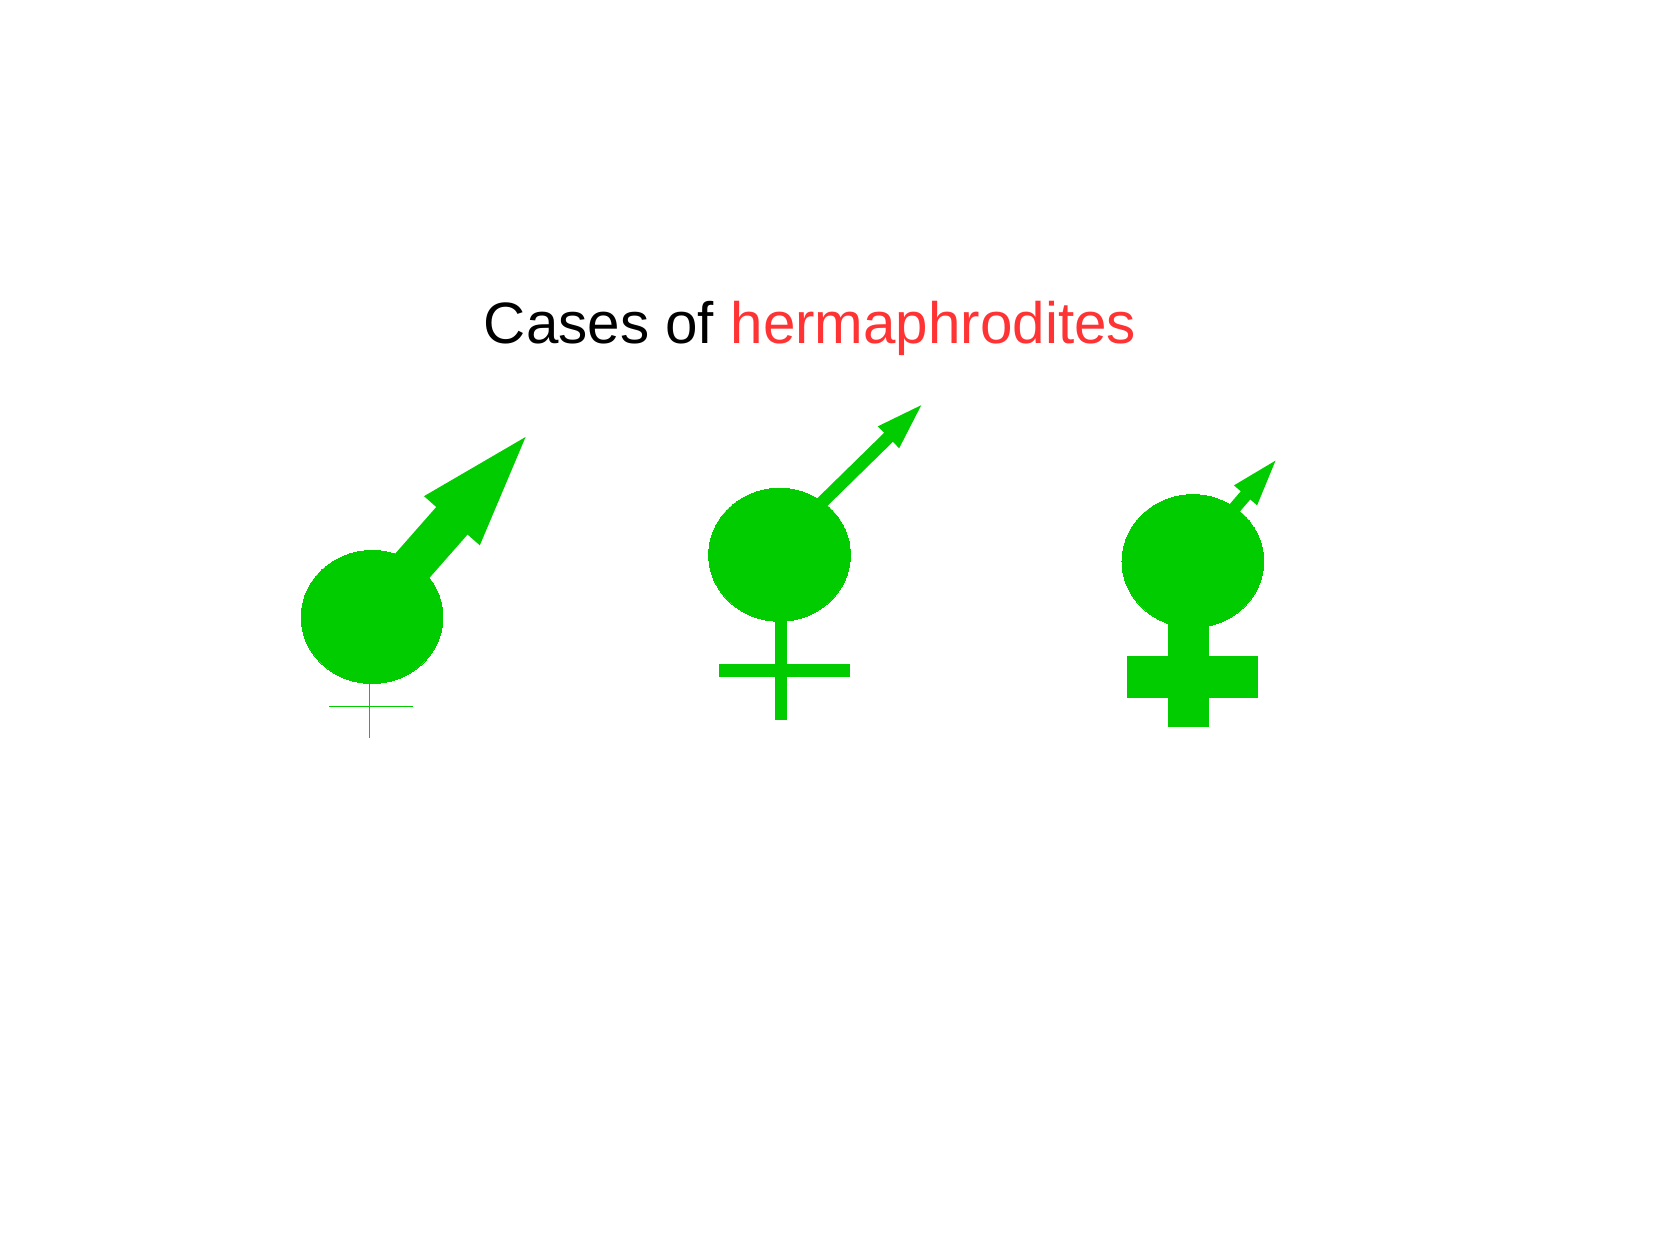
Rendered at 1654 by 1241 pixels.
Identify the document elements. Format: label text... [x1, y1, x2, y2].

text_box [1121, 494, 1264, 626]
text_box Cases of hermaphrodites [469, 283, 1158, 364]
text_box [708, 488, 851, 622]
text_box [301, 550, 443, 684]
